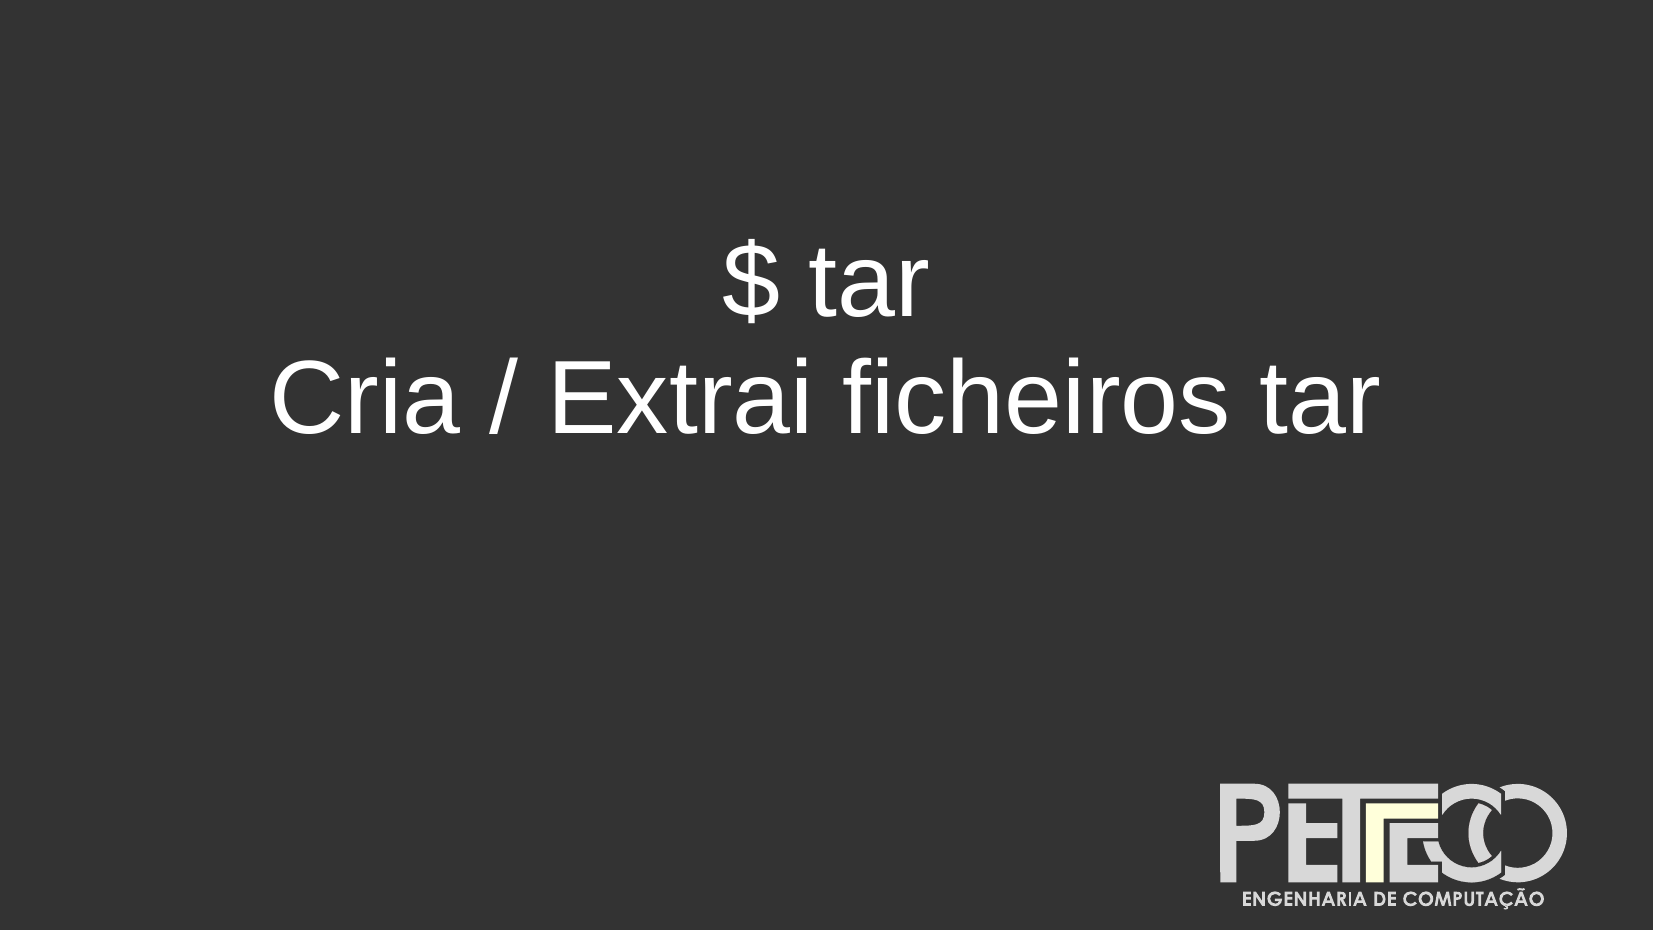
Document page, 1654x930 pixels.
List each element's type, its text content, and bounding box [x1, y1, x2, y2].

subtitle $ tar Cria / Extrai ficheiros tar [82, 37, 1571, 757]
